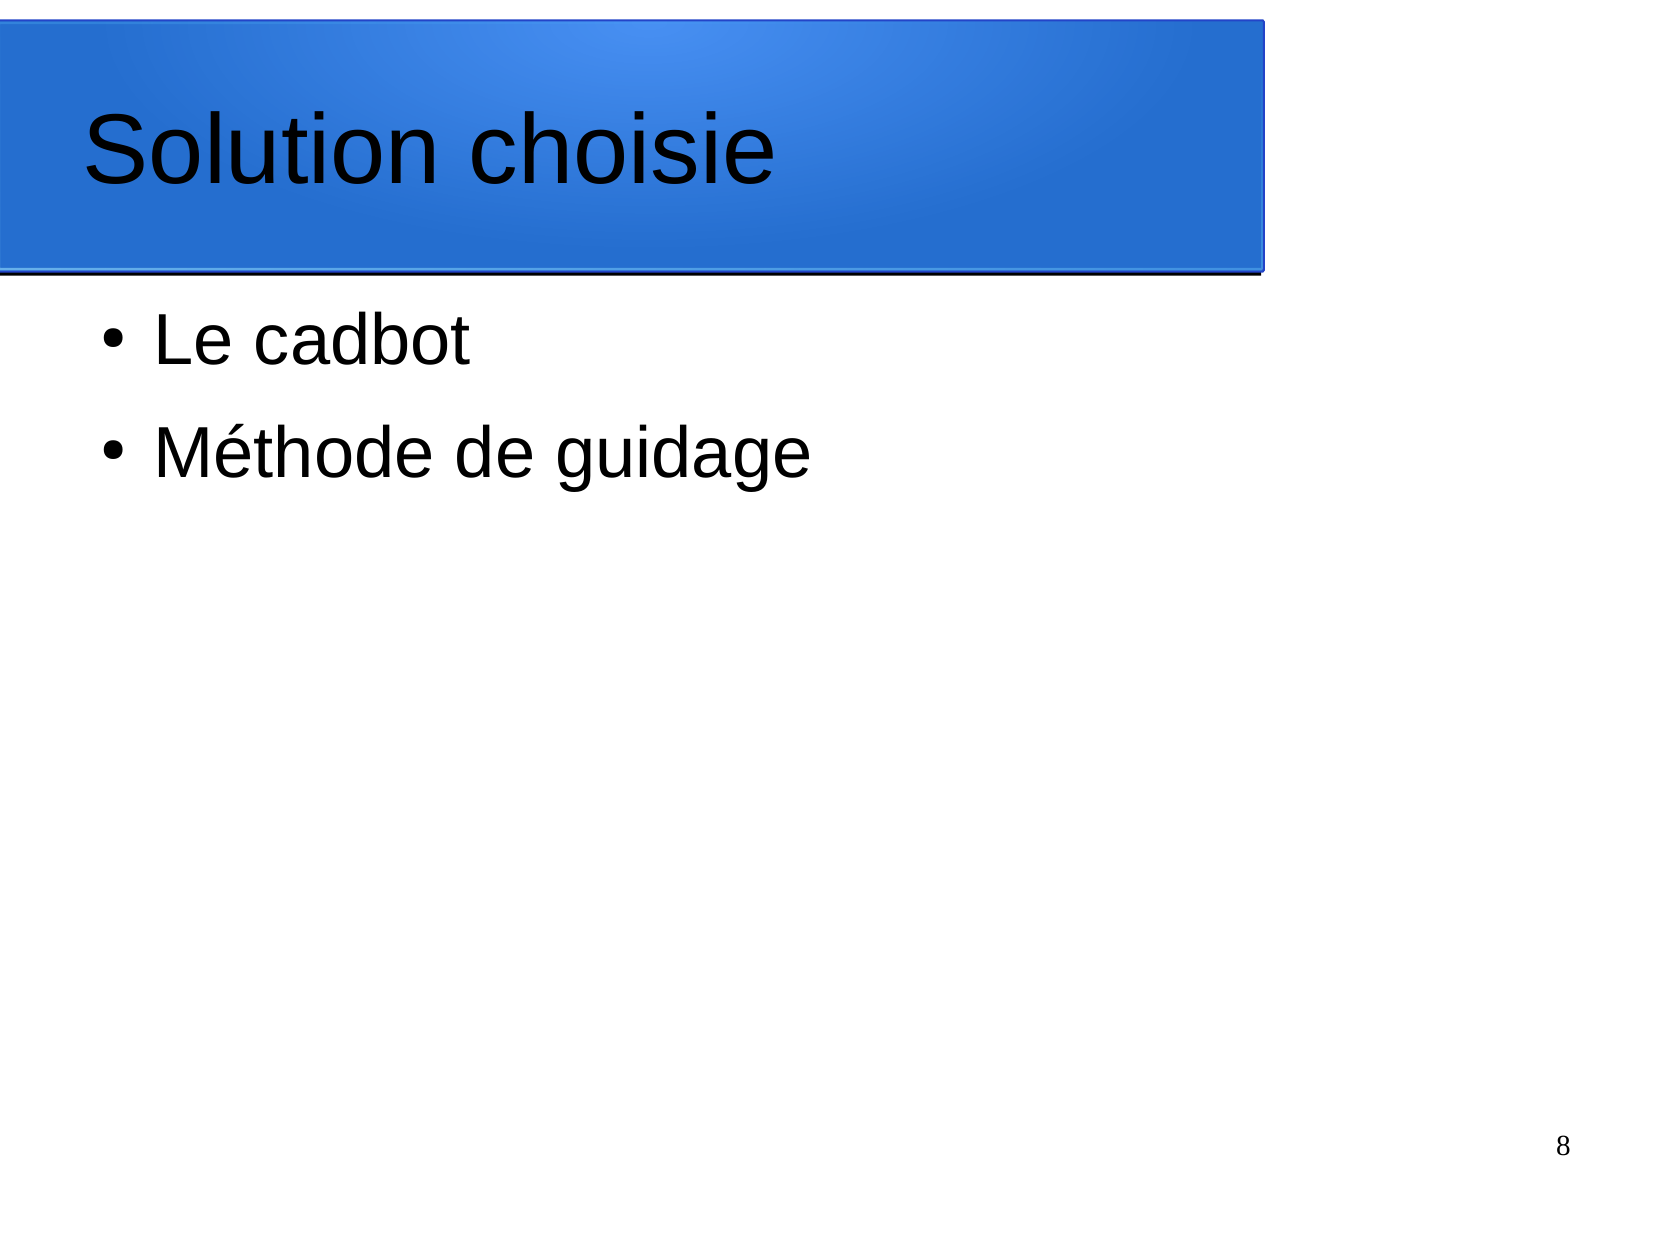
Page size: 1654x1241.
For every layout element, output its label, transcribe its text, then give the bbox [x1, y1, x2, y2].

title Solution choisie [82, 47, 1235, 252]
list Le cadbot Méthode de guidage [82, 299, 1571, 1019]
